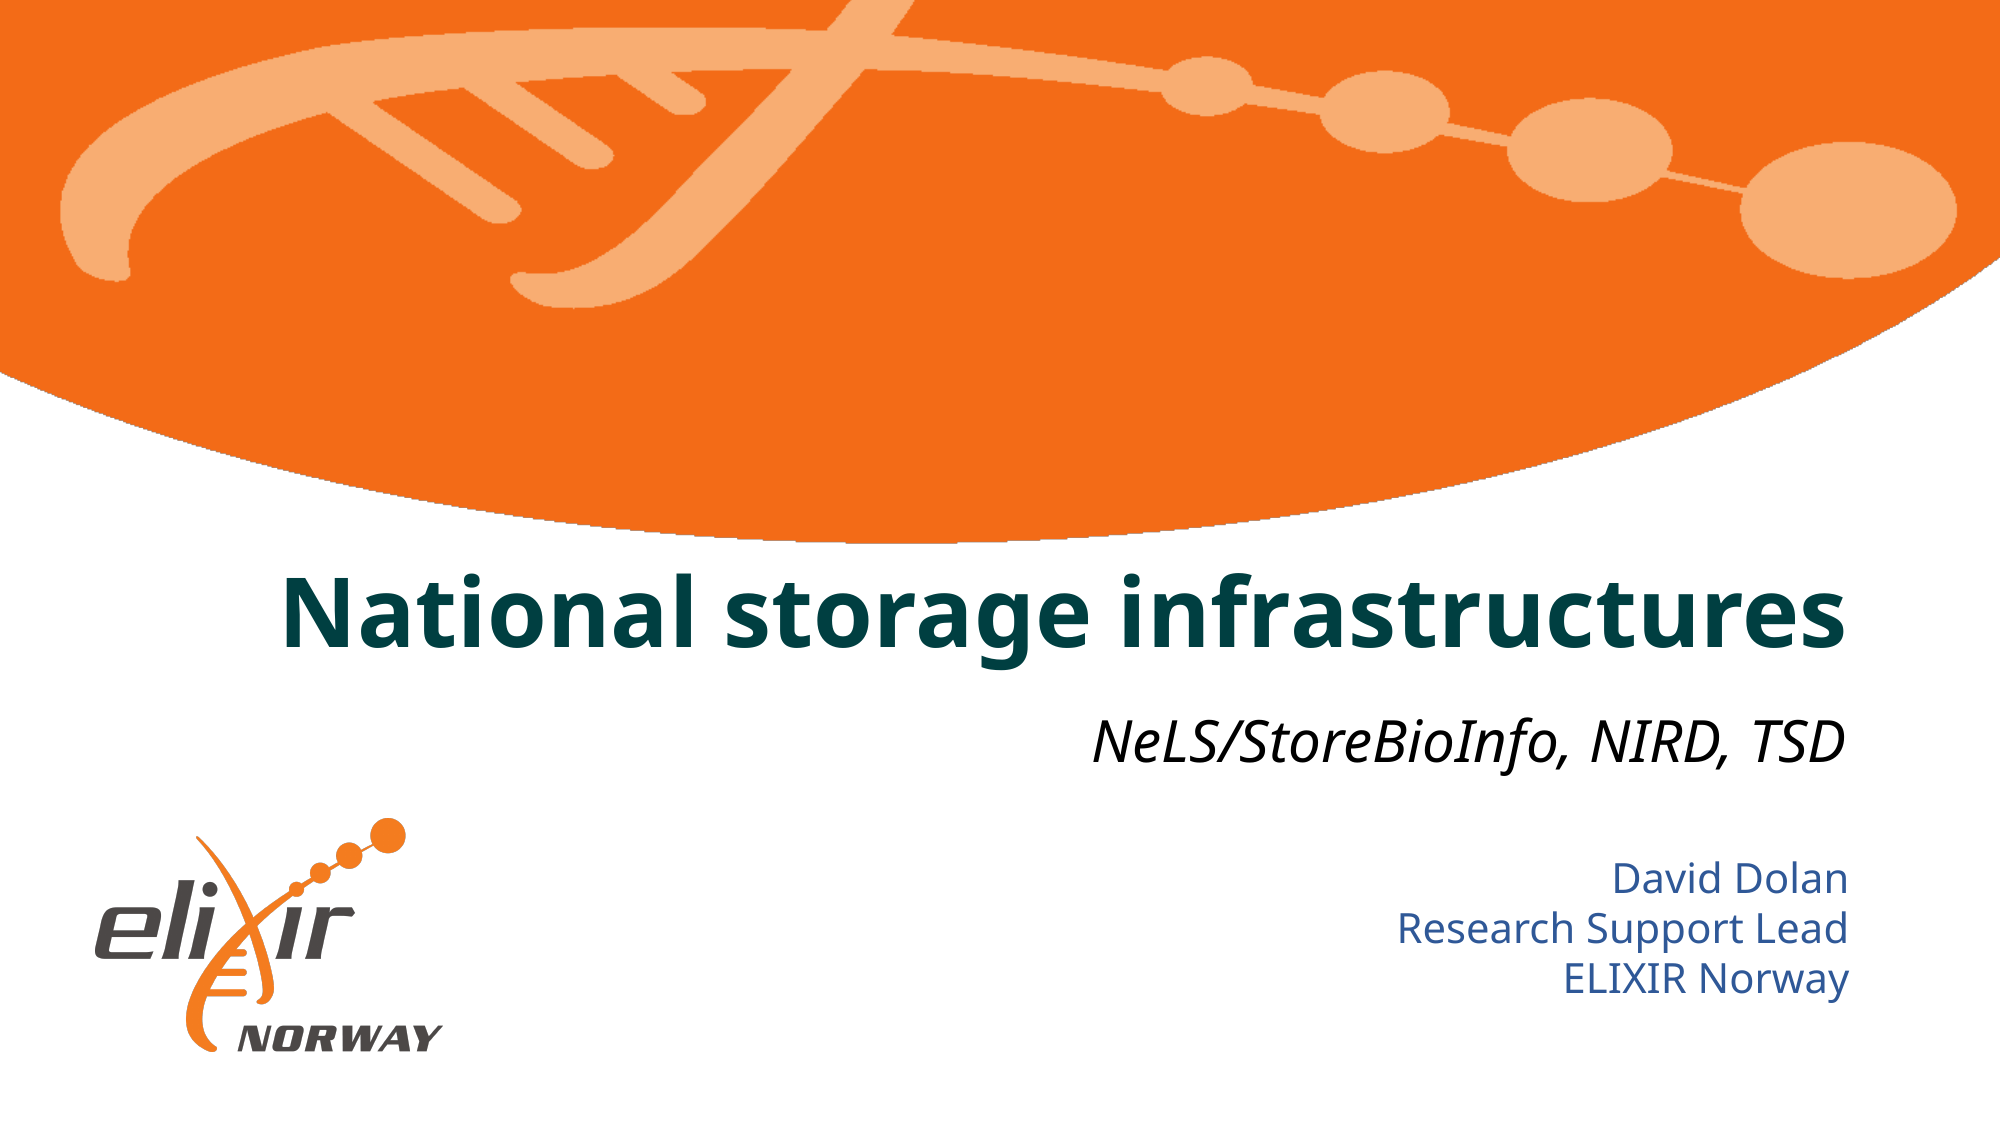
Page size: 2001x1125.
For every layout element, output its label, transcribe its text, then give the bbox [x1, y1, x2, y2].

picture [0, 0, 2000, 1052]
title National storage infrastructures [149, 550, 1850, 693]
list David Dolan Research Support Lead ELIXIR Norway [1109, 851, 1850, 1046]
subtitle NeLS/StoreBioInfo, NIRD, TSD [574, 704, 1847, 852]
